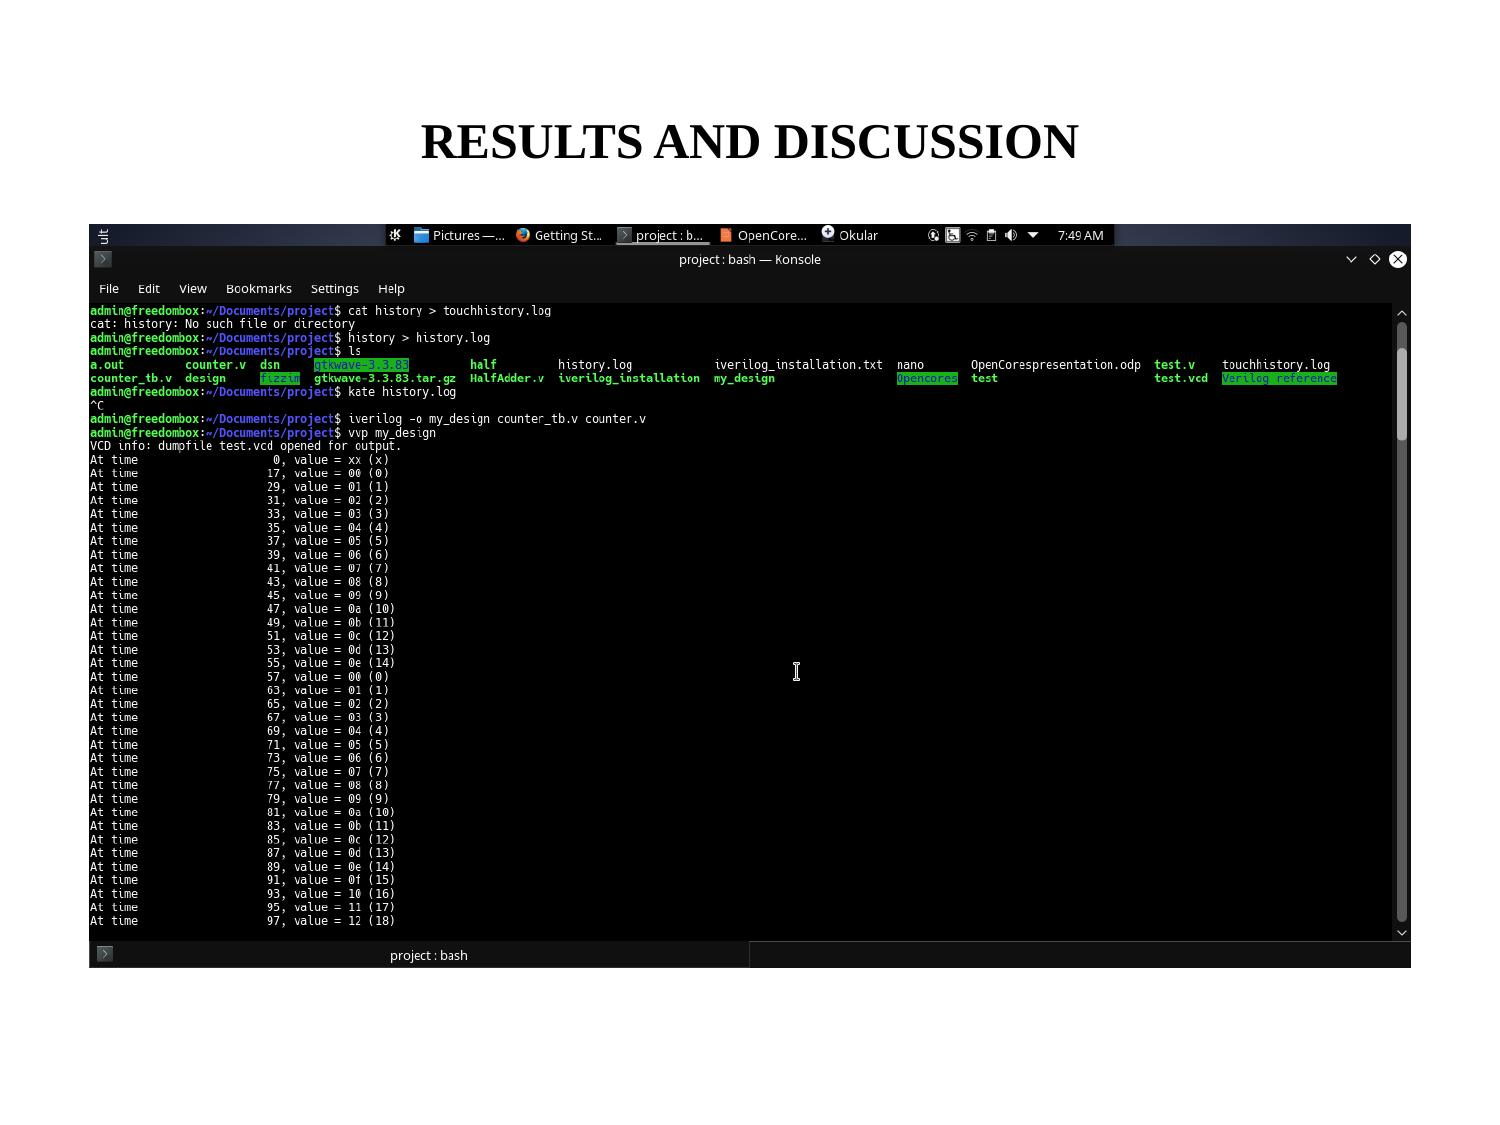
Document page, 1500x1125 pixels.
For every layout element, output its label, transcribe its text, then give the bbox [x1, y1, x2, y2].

title RESULTS AND DISCUSSION [75, 45, 1425, 233]
picture [89, 233, 1411, 968]
